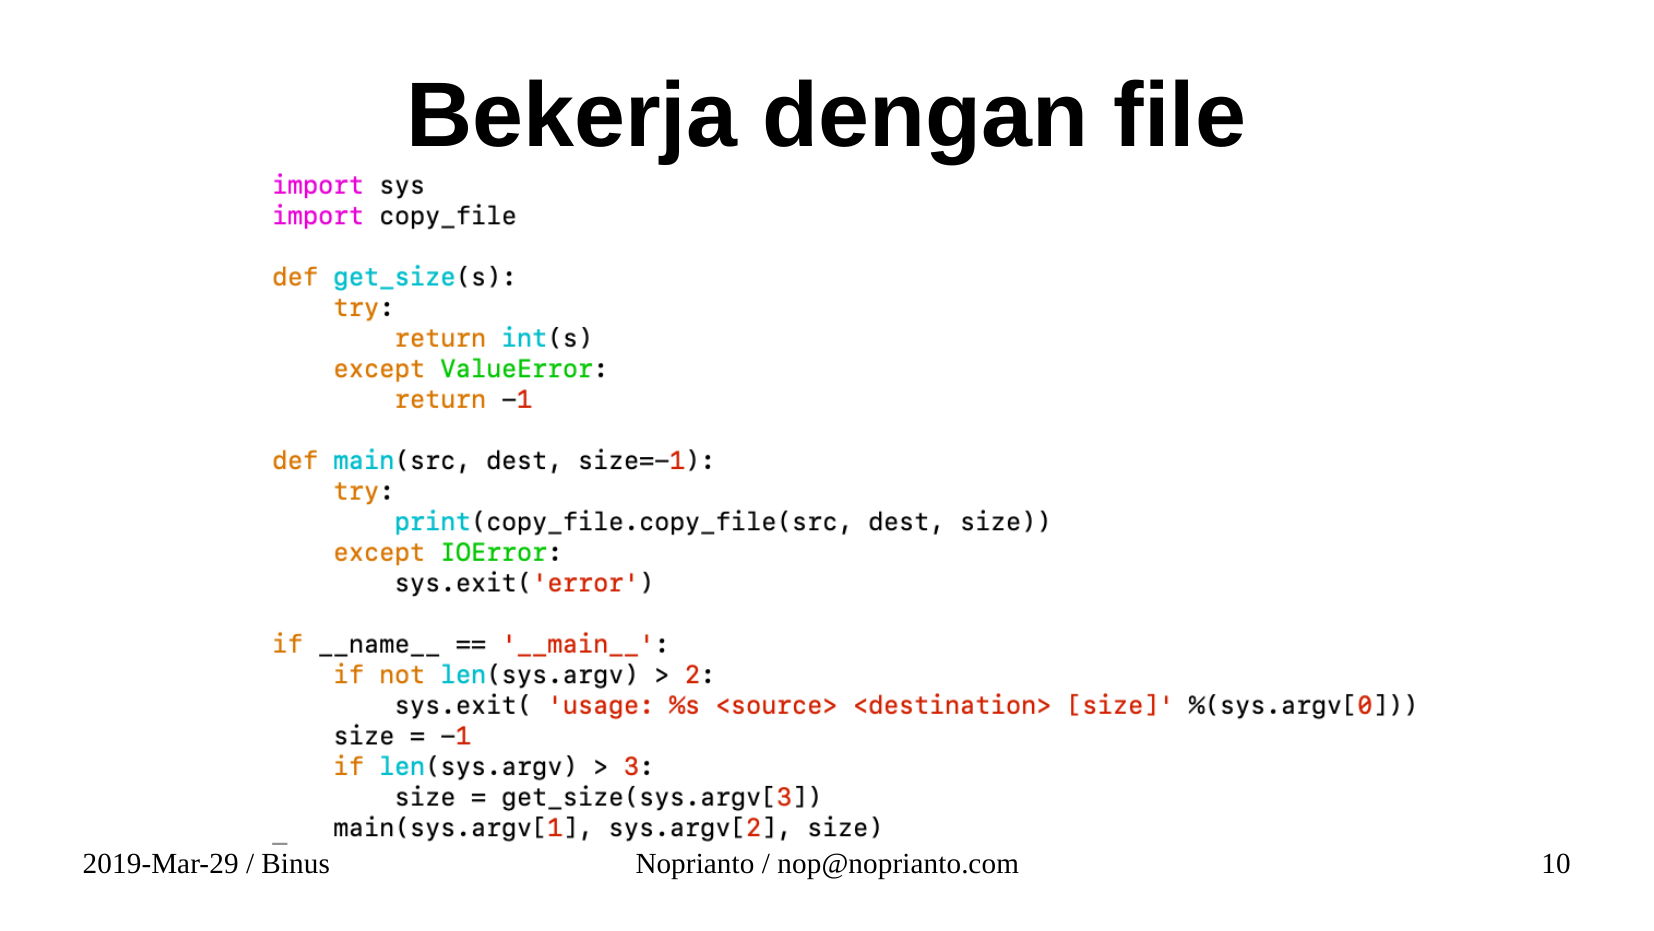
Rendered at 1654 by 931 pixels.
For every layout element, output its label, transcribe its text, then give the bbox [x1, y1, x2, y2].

title Bekerja dengan file [82, 37, 1571, 193]
picture [270, 173, 1426, 845]
